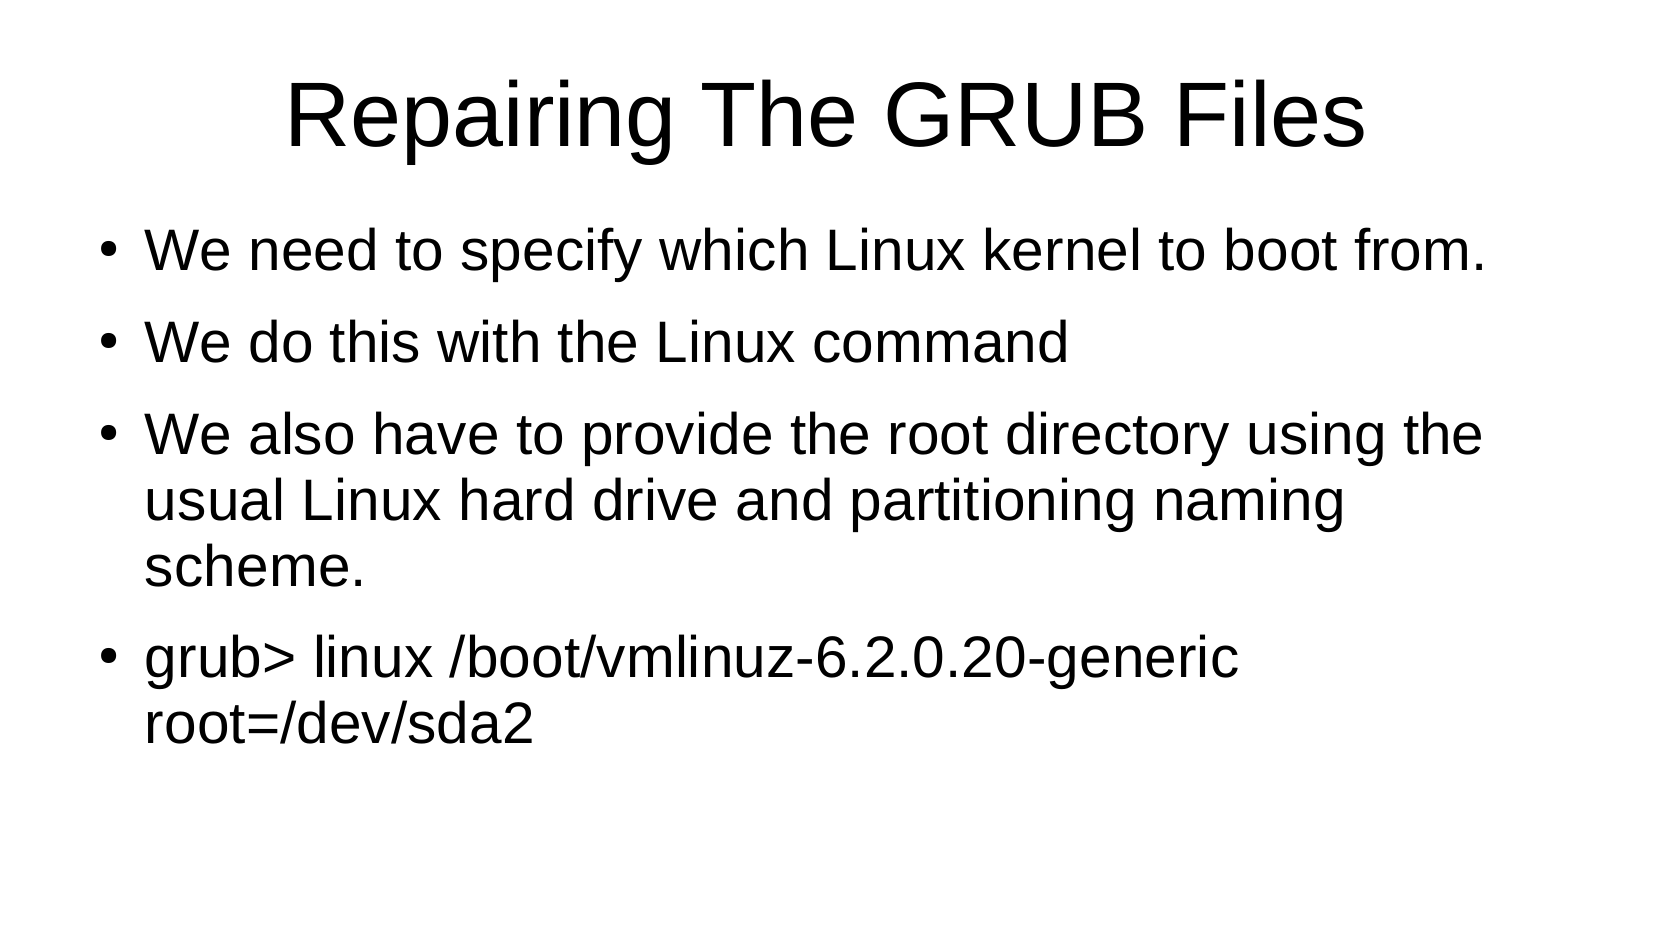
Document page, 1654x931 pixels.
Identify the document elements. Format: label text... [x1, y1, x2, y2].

title Repairing The GRUB Files [82, 37, 1571, 193]
list We need to specify which Linux kernel to boot from. We do this with the Linux command We also have to provide the root directory using the usual Linux hard drive and partitioning naming scheme. grub> linux /boot/vmlinuz-6.2.0.20-generic root=/dev/sda2 [82, 217, 1571, 758]
